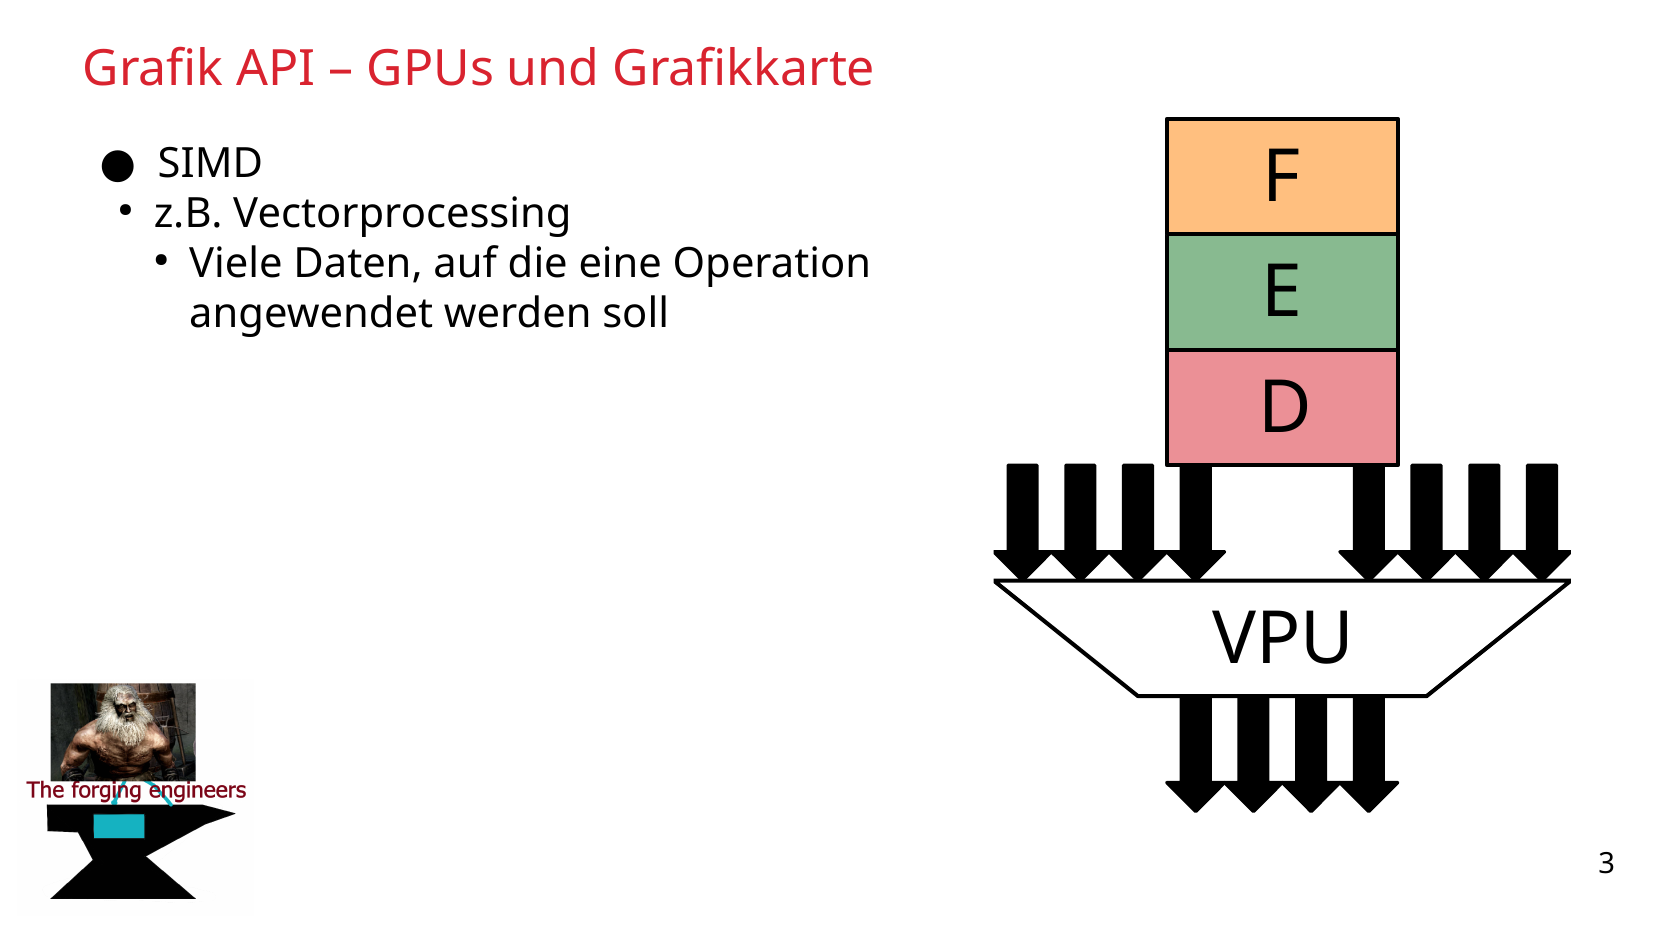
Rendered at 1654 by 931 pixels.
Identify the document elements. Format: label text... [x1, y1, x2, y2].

text_box SIMD z.B. Vectorprocessing Viele Daten, auf die eine Operation angewendet werden soll [82, 135, 981, 674]
picture [992, 59, 1573, 871]
title Grafik API – GPUs und Grafikkarte [82, 37, 1571, 95]
picture [17, 679, 254, 916]
